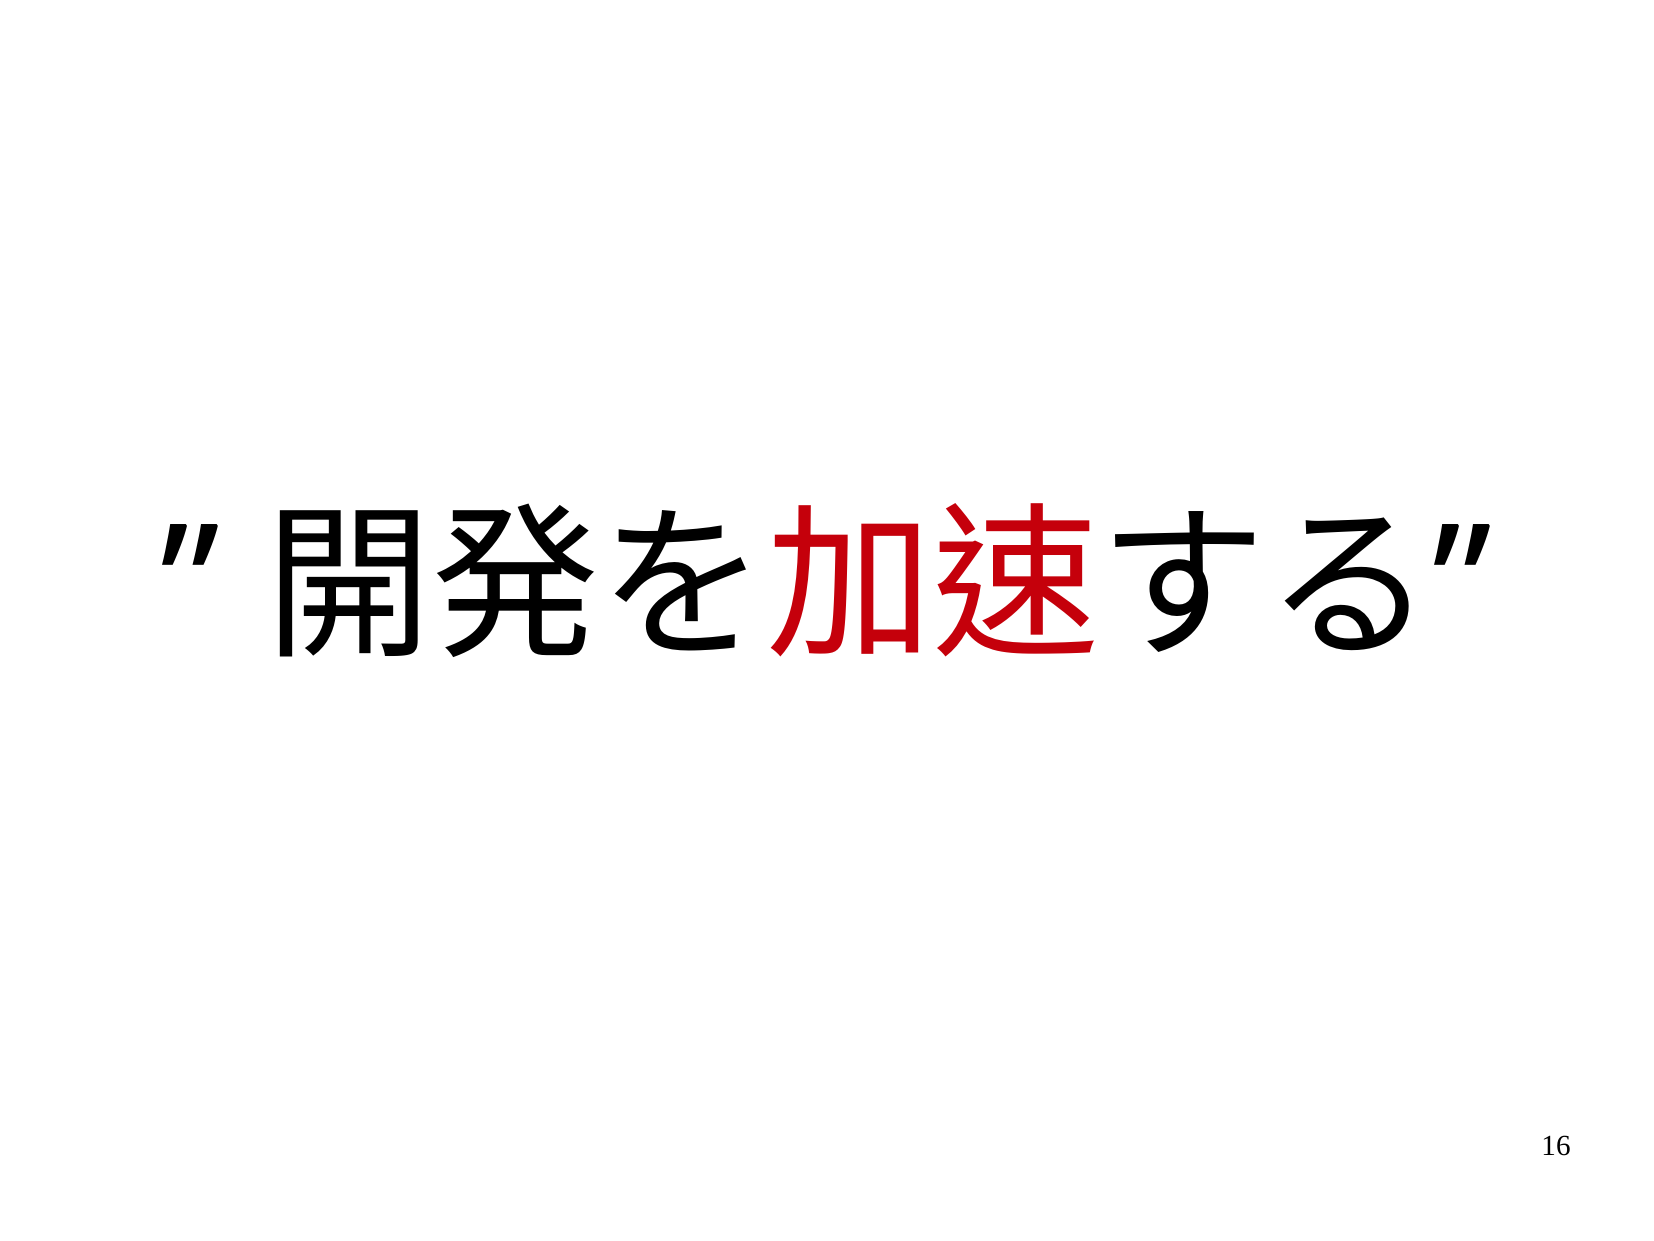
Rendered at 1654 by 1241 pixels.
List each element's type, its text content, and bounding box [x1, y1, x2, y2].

subtitle ”開発を加速する” [82, 56, 1571, 1102]
